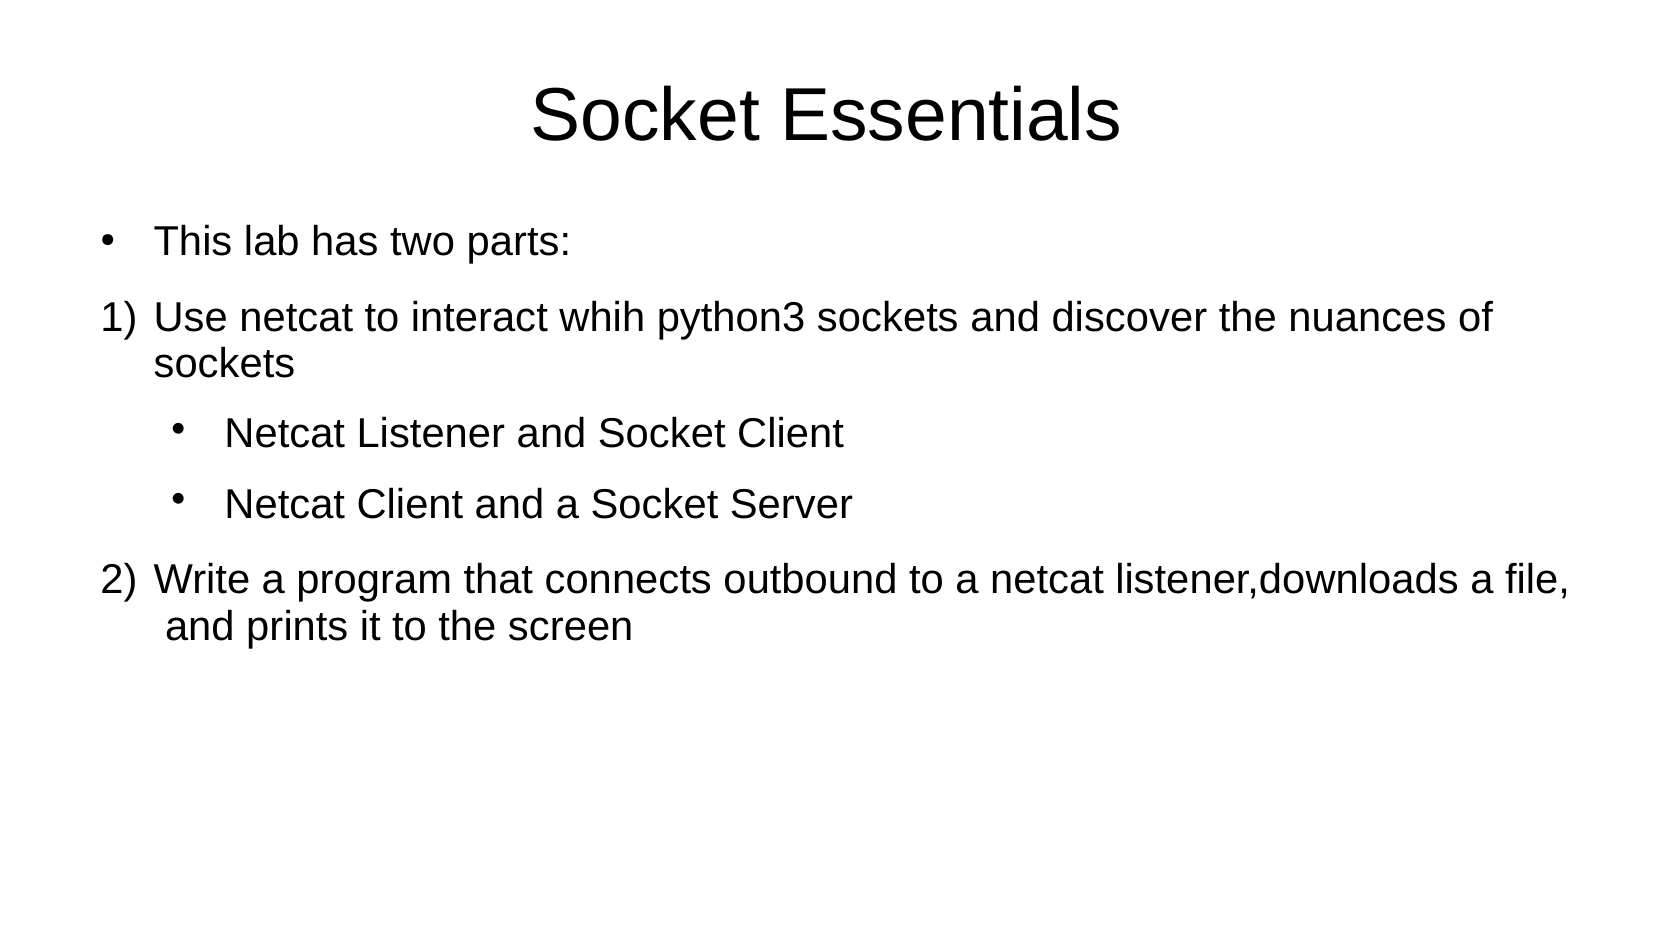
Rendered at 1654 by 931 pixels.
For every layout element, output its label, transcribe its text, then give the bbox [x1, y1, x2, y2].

list This lab has two parts: Use netcat to interact whih python3 sockets and discover the nuances of sockets Netcat Listener and Socket Client Netcat Client and a Socket Server Write a program that connects outbound to a netcat listener,downloads a file, and prints it to the screen [82, 217, 1571, 758]
title Socket Essentials [82, 37, 1571, 193]
